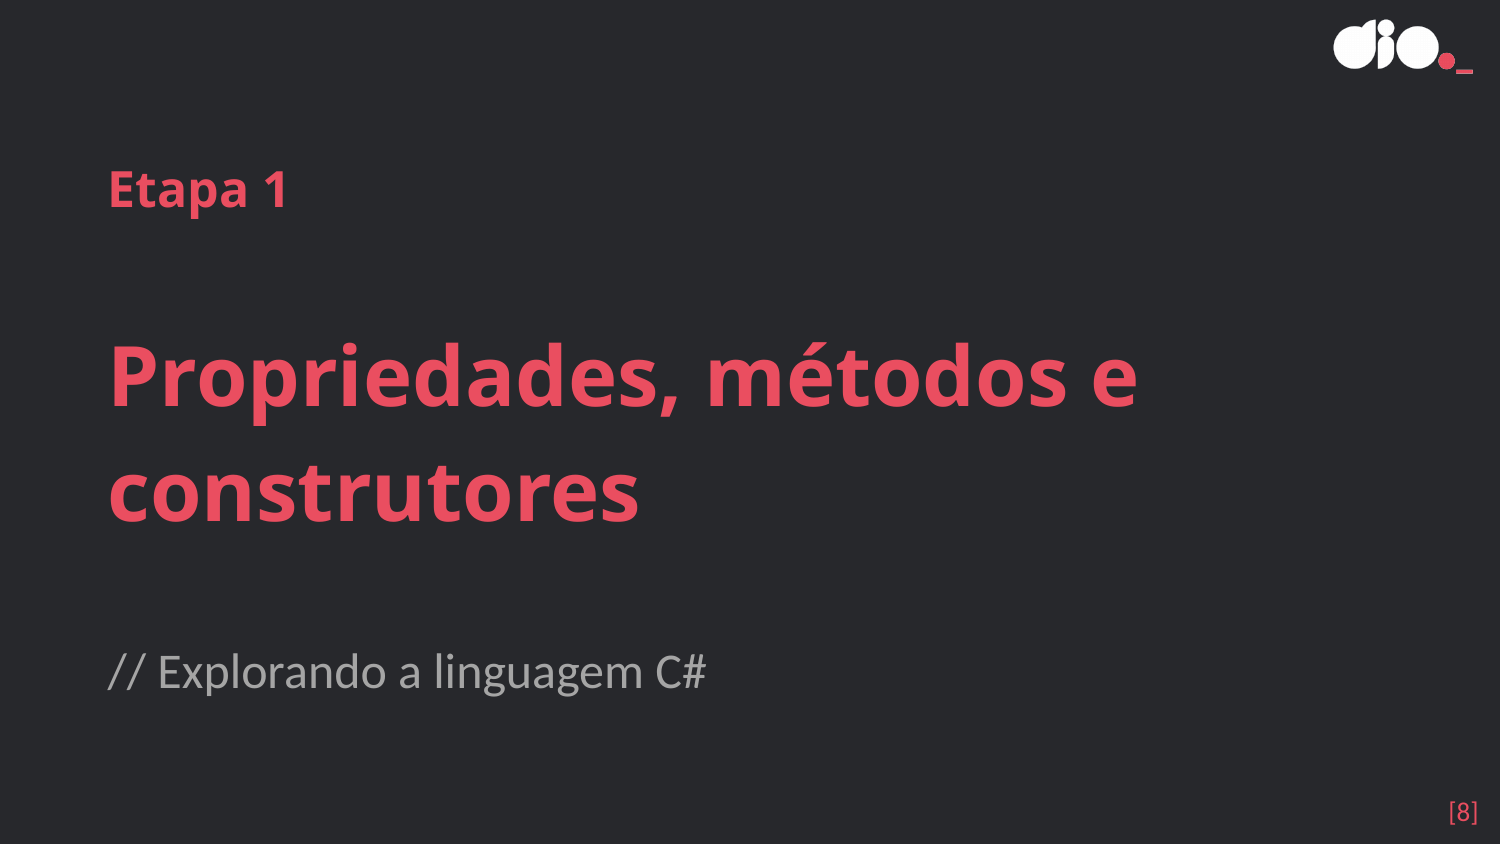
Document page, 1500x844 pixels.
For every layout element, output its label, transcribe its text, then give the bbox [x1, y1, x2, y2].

slide_number [<number>] [1403, 779, 1494, 844]
picture [1333, 19, 1473, 74]
text_box Propriedades, métodos e construtores [92, 292, 1309, 558]
text_box // Explorando a linguagem C# [92, 635, 1309, 701]
text_box Etapa 1 [92, 142, 1309, 223]
